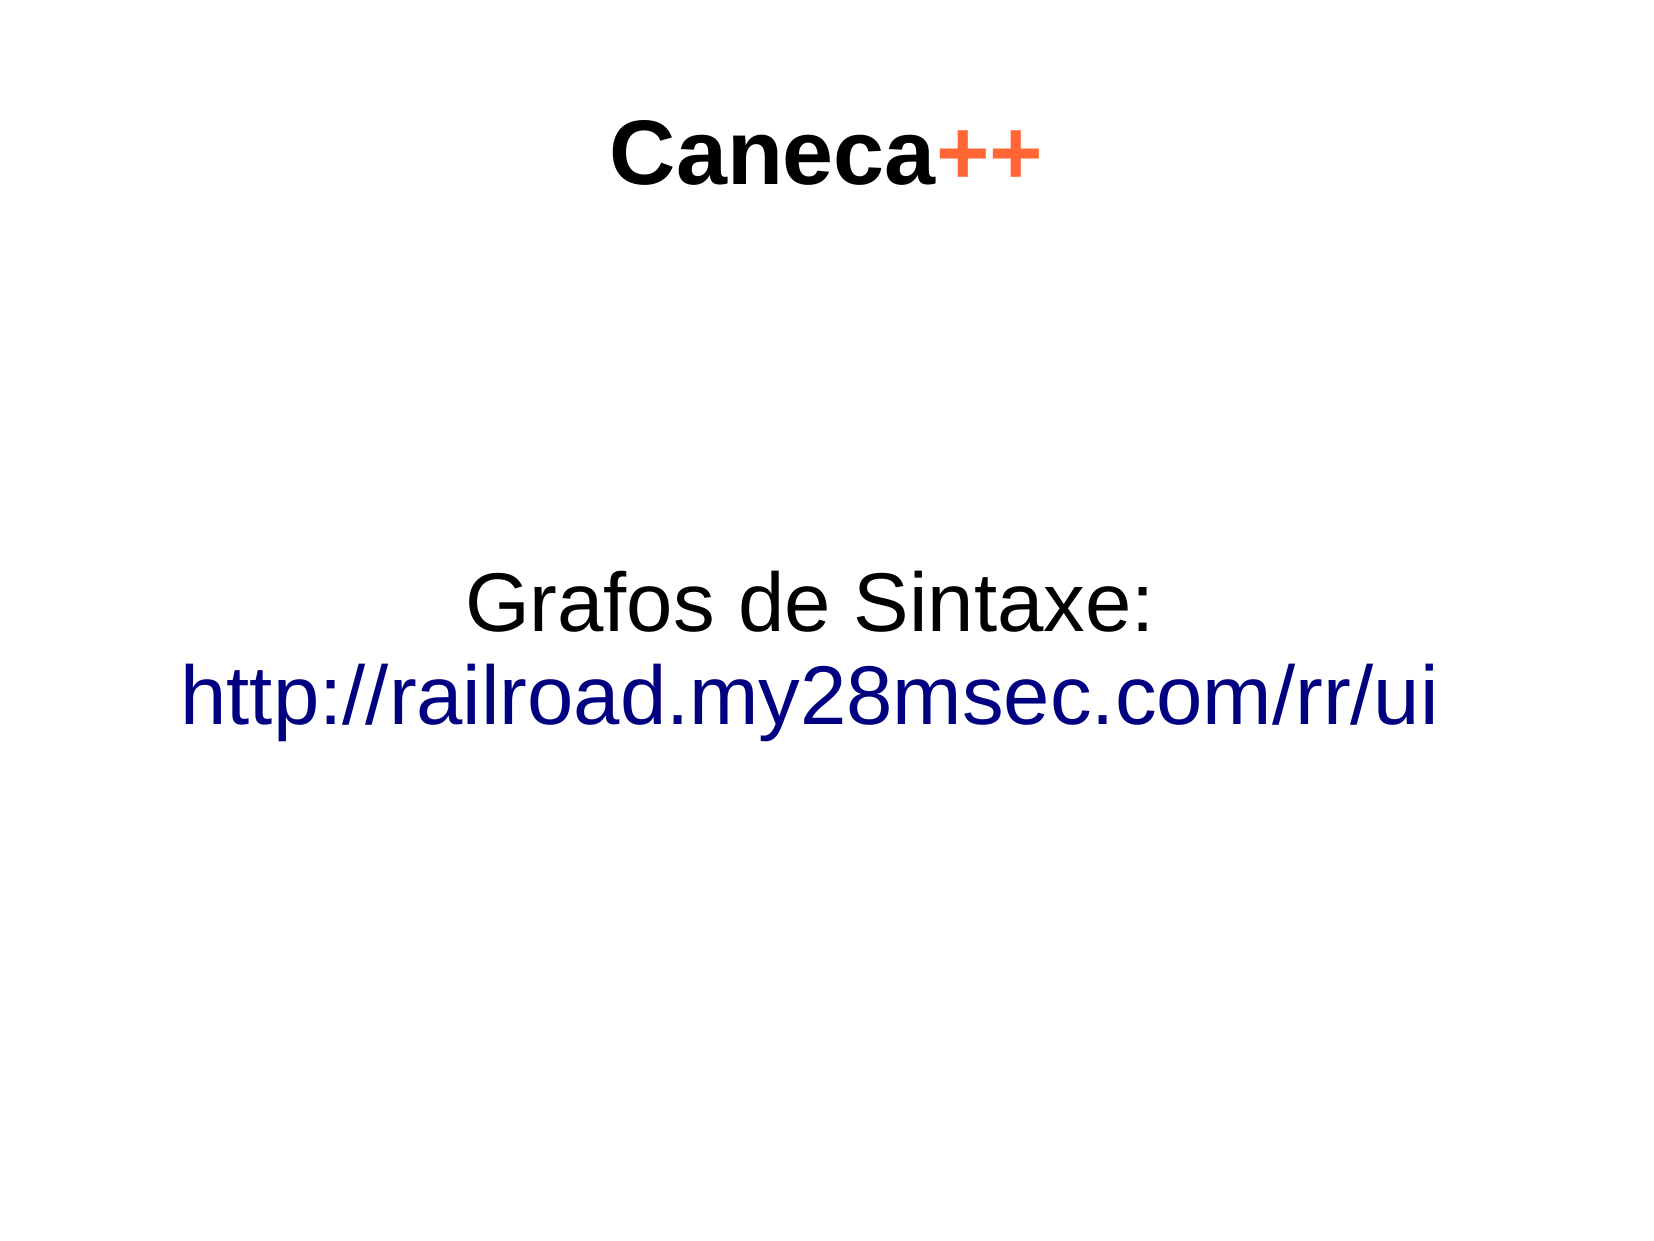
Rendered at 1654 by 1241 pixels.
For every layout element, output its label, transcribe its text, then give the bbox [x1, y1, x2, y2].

subtitle Grafos de Sintaxe: http://railroad.my28msec.com/rr/ui [82, 289, 1538, 1010]
title Caneca++ [82, 49, 1571, 257]
